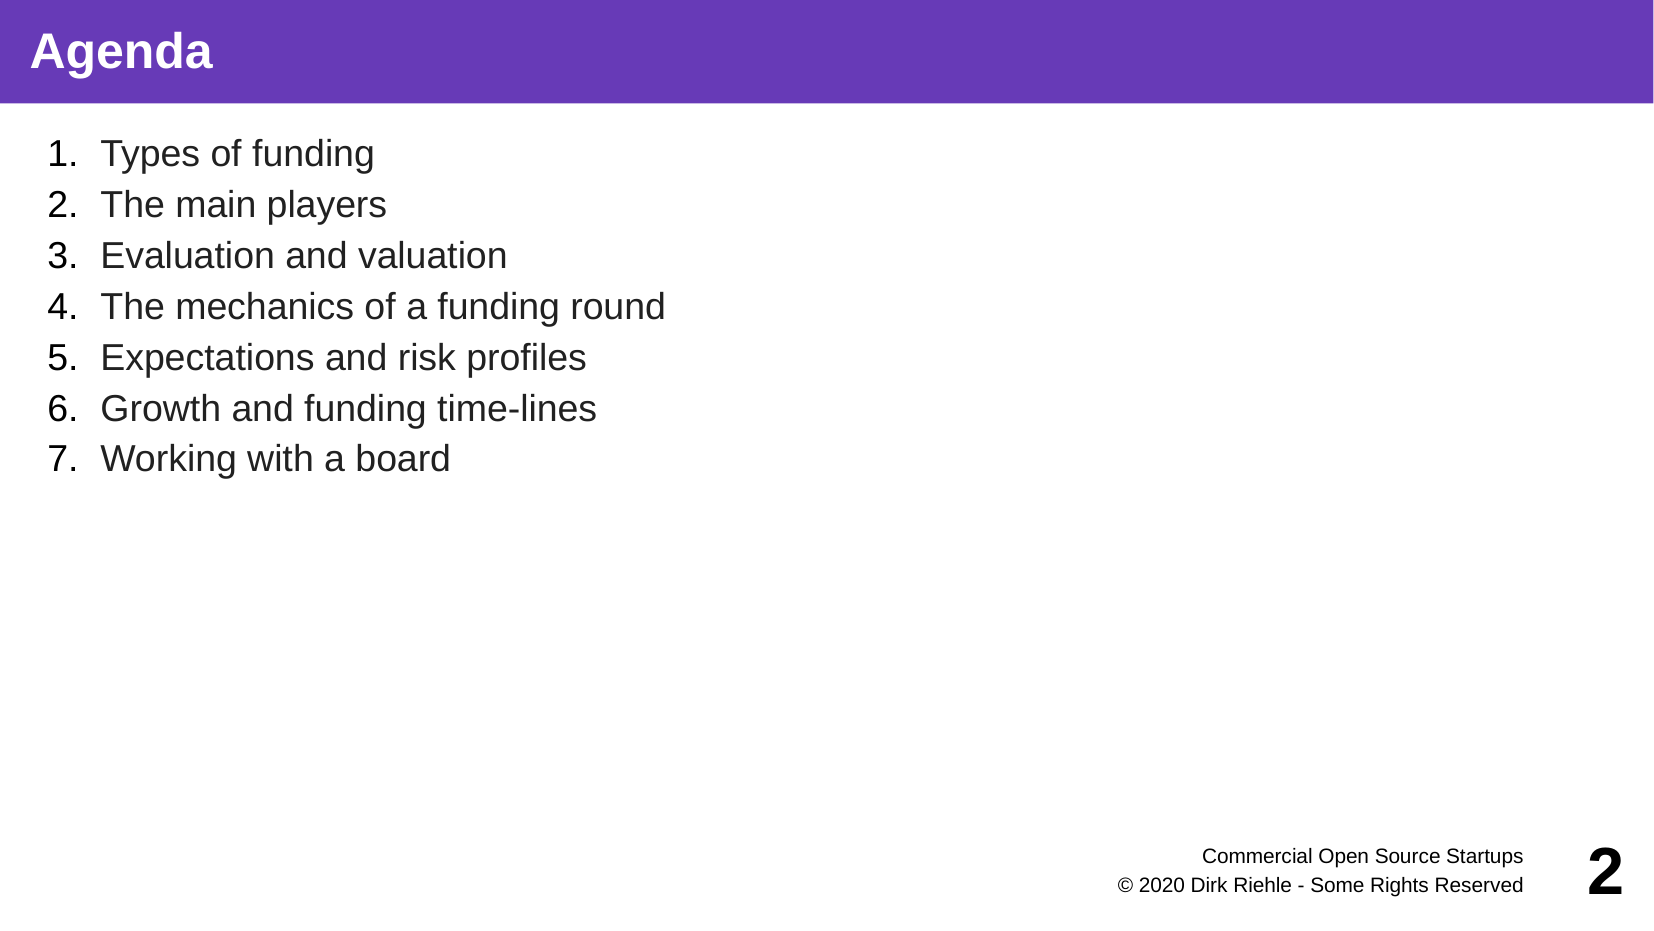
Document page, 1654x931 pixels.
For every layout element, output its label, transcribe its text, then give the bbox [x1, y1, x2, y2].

title Agenda [0, 0, 1654, 104]
list Types of funding The main players Evaluation and valuation The mechanics of a funding round Expectations and risk profiles Growth and funding time-lines Working with a board [29, 132, 1625, 813]
